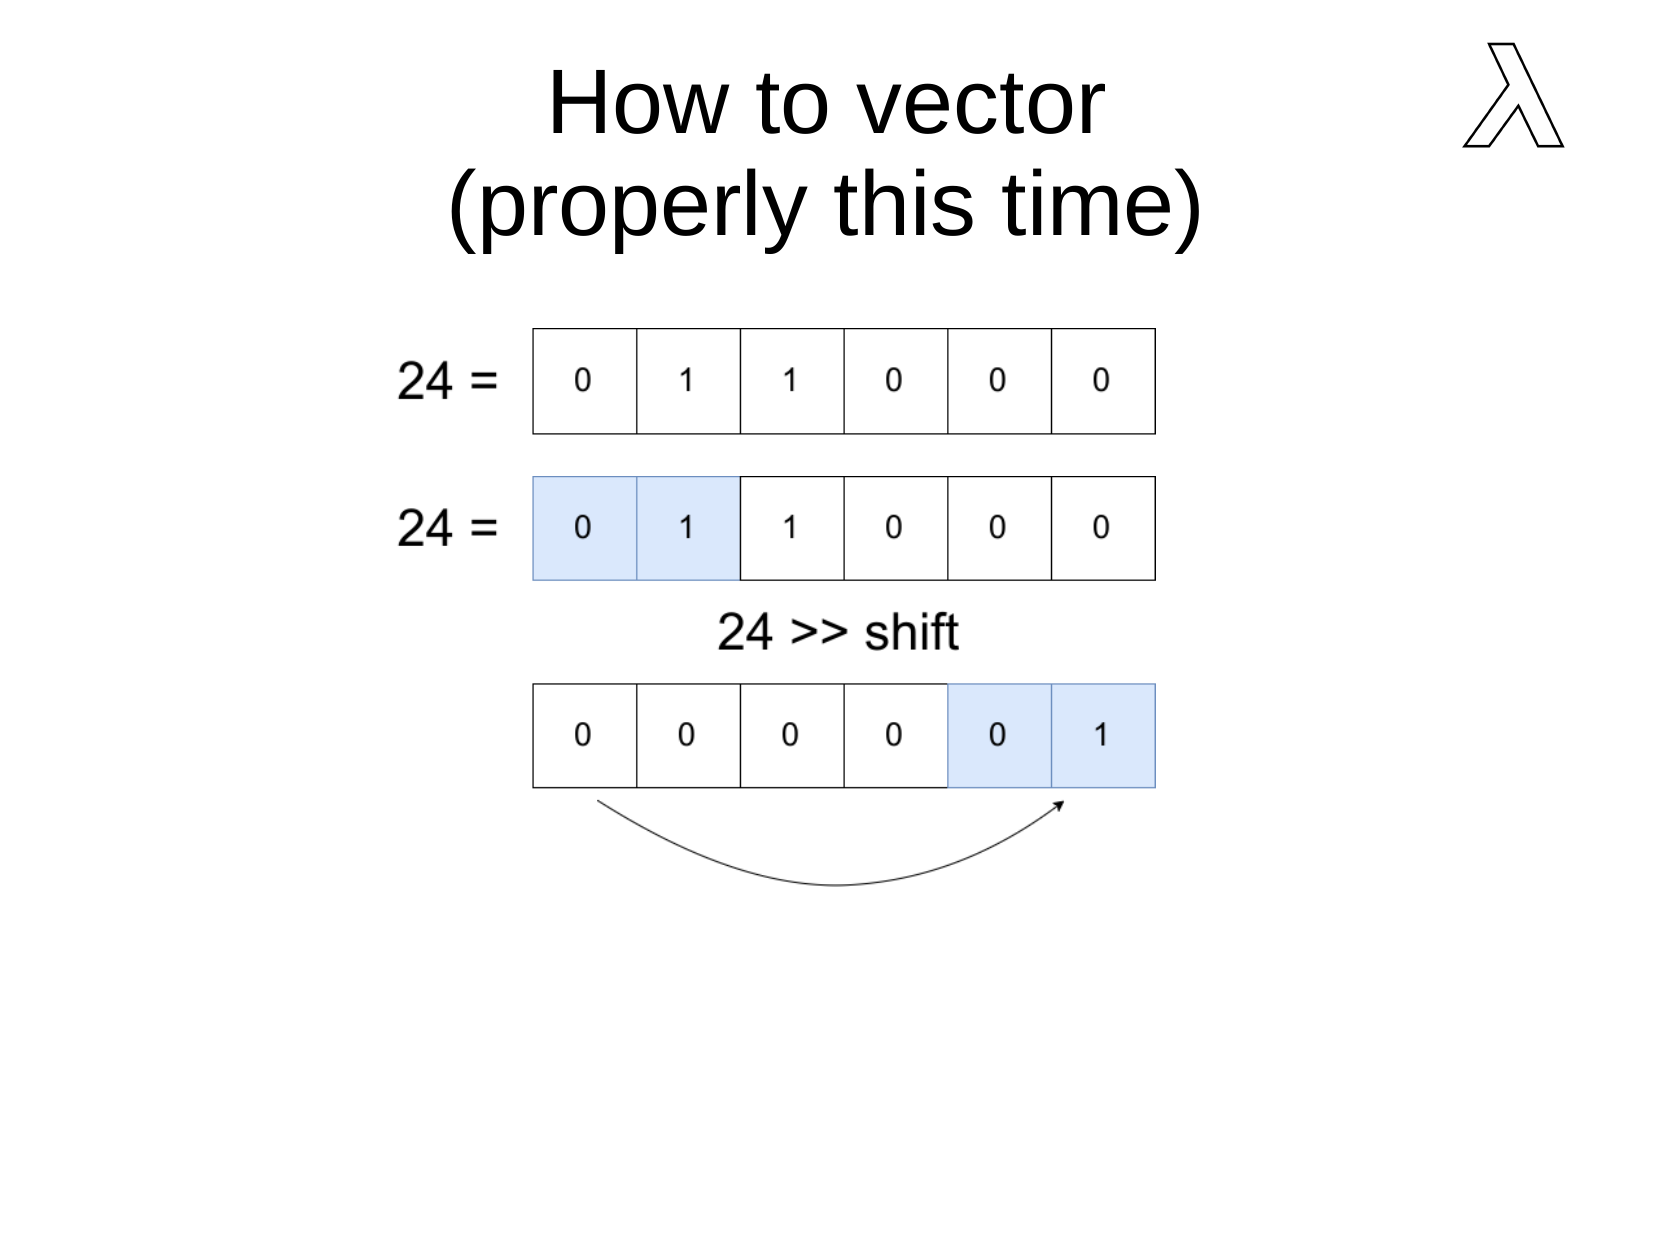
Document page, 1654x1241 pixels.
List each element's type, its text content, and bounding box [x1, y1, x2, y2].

title How to vector (properly this time) [82, 49, 1571, 257]
picture [1440, 40, 1587, 151]
picture [390, 476, 1156, 887]
picture [390, 328, 1156, 436]
